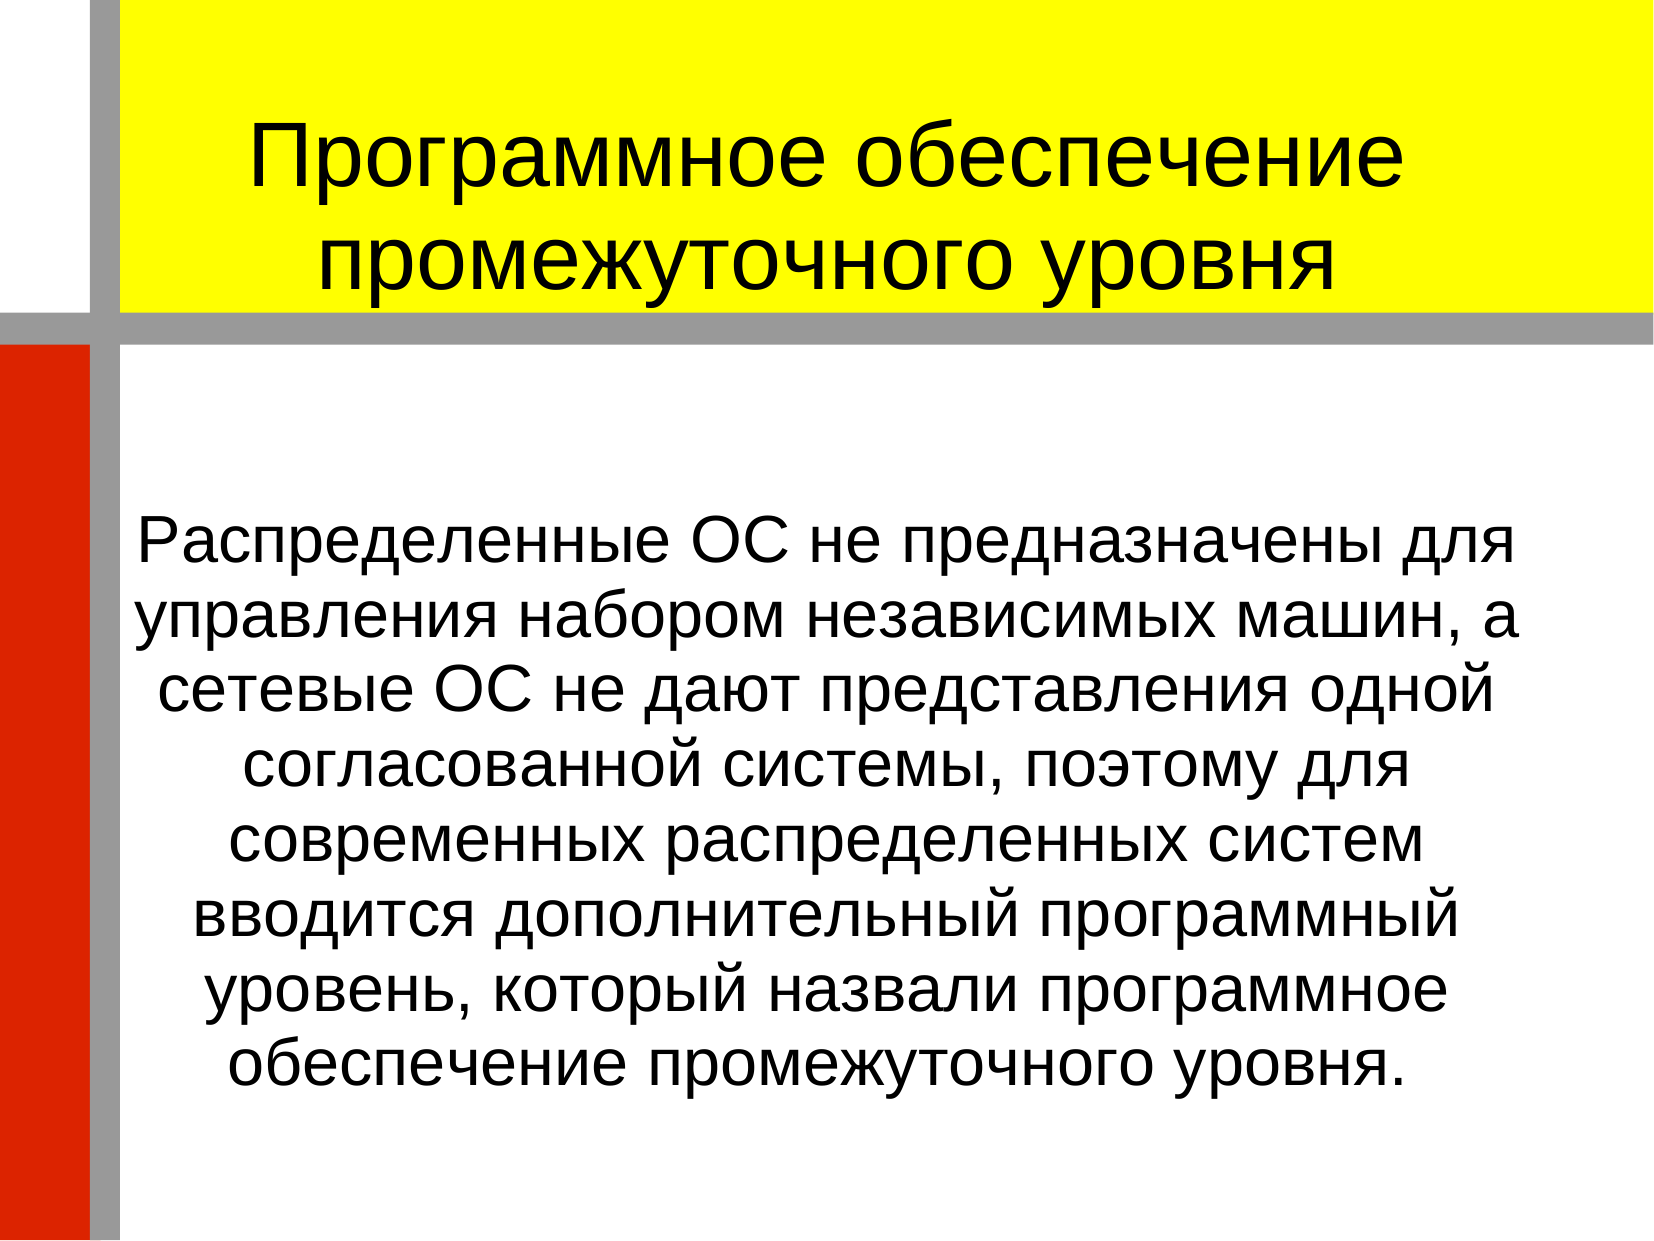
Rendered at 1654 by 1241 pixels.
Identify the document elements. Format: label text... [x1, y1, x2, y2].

subtitle Распределенные ОС не предназначены для управления набором независимых машин, а сетевые ОС не дают представления одной согласованной системы, поэтому для современных распределенных систем вводится дополнительный программный уровень, который назвали программное обеспечение промежуточного уровня. [121, 399, 1534, 1203]
title Программное обеспечение промежуточного уровня [121, 102, 1534, 311]
